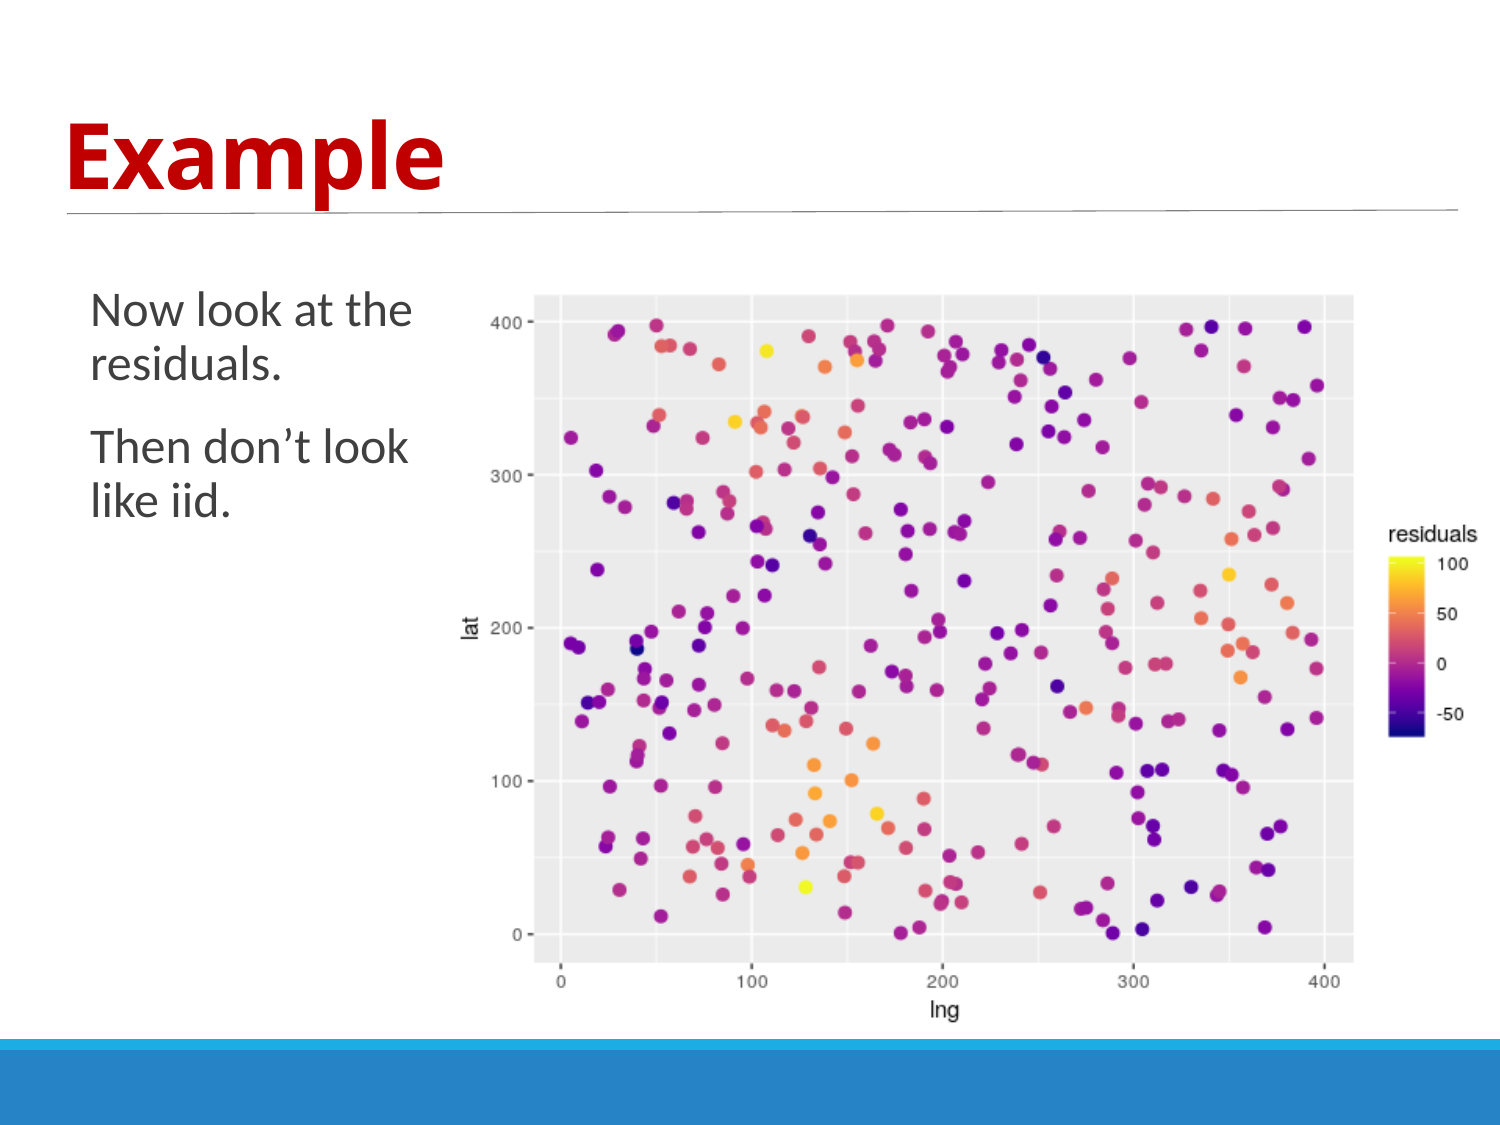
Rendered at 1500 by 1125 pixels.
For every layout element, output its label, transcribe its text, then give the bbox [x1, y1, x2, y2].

title Example [62, 59, 1471, 257]
list Now look at the residuals. Then don’t look like iid. [75, 275, 466, 961]
picture [450, 284, 1500, 1036]
